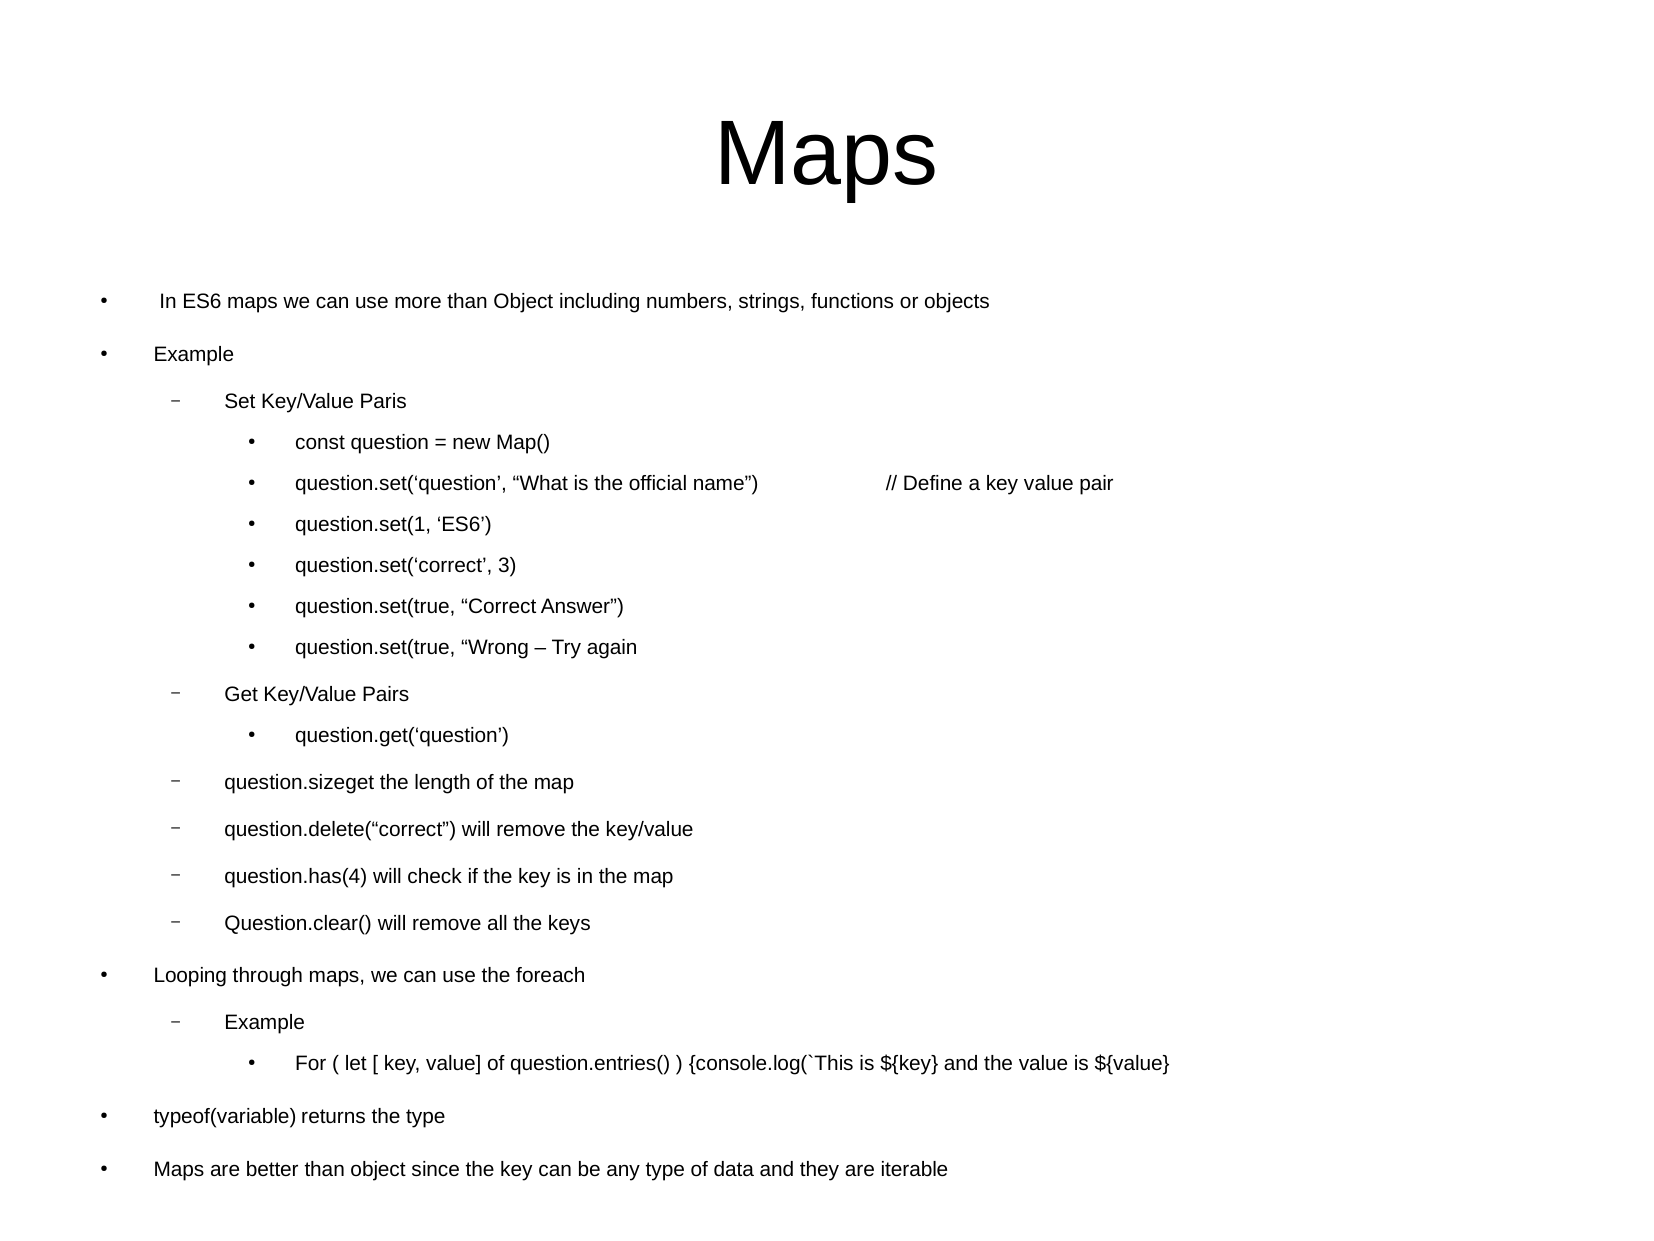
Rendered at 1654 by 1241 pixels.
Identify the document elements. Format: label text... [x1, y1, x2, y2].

title Maps [82, 49, 1571, 257]
list In ES6 maps we can use more than Object including numbers, strings, functions or objects Example Set Key/Value Paris const question = new Map() question.set(‘question’, “What is the official name”) // Define a key value pair question.set(1, ‘ES6’) question.set(‘correct’, 3) question.set(true, “Correct Answer”) question.set(true, “Wrong – Try again Get Key/Value Pairs question.get(‘question’) question.sizeget the length of the map question.delete(“correct”) will remove the key/value question.has(4) will check if the key is in the map Question.clear() will remove all the keys Looping through maps, we can use the foreach Example For ( let [ key, value] of question.entries() ) {console.log(`This is ${key} and the value is ${value} typeof(variable) returns the type Maps are better than object since the key can be any type of data and they are iterable [82, 290, 1571, 1182]
